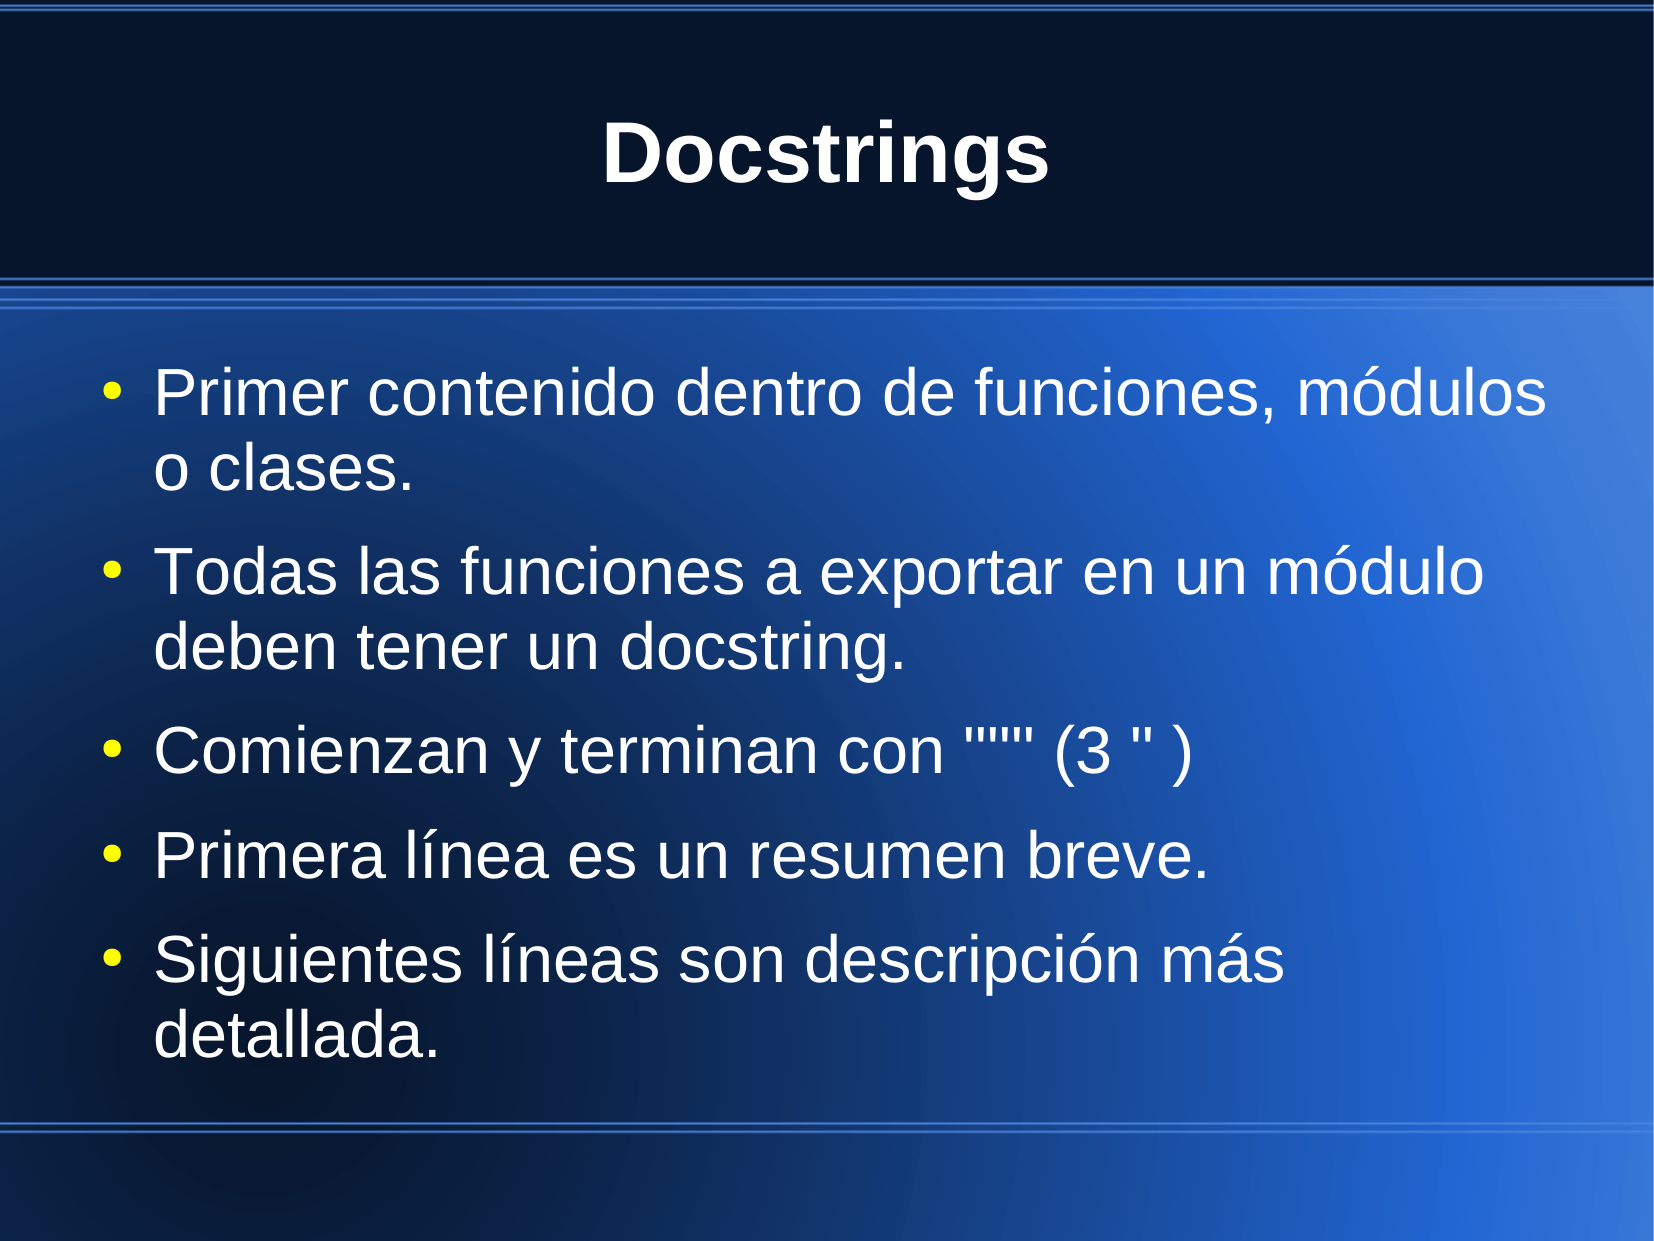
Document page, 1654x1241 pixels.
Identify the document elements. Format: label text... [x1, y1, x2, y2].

picture [0, 0, 1654, 1241]
title Docstrings [82, 49, 1571, 257]
list Primer contenido dentro de funciones, módulos o clases. Todas las funciones a exportar en un módulo deben tener un docstring. Comienzan y terminan con """ (3 " ) Primera línea es un resumen breve. Siguientes líneas son descripción más detallada. [82, 355, 1571, 1075]
